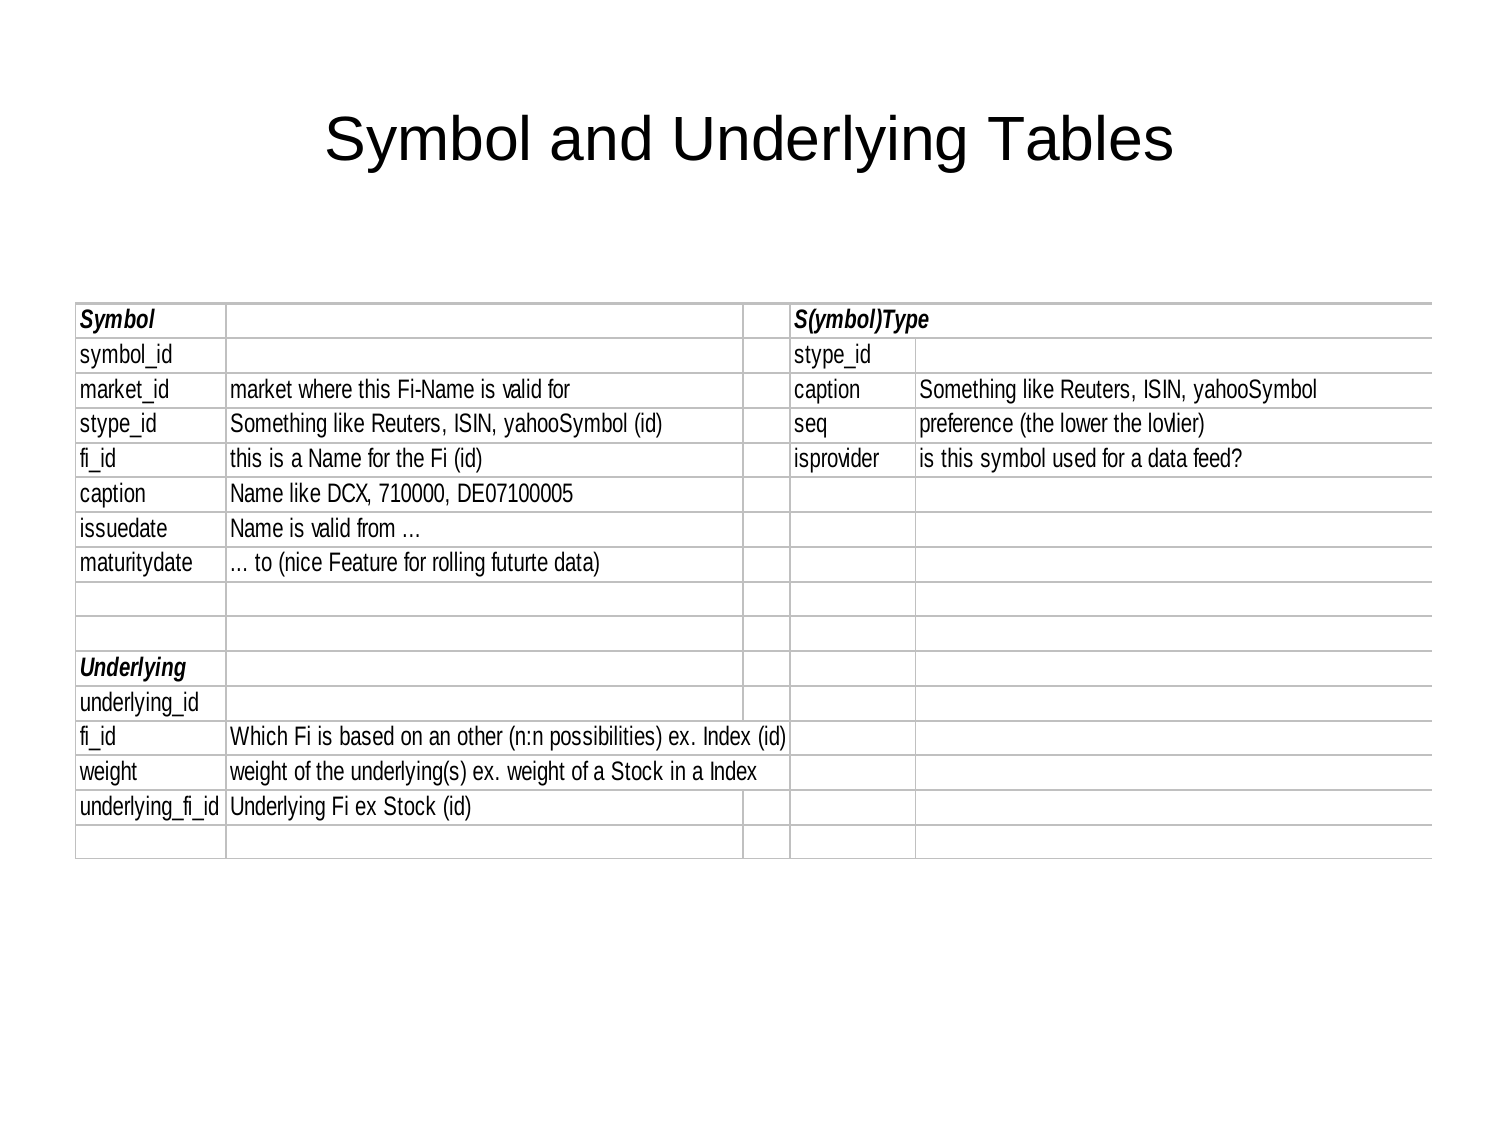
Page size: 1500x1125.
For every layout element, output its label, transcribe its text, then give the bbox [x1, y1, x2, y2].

chart [75, 302, 1434, 861]
title Symbol and Underlying Tables [75, 45, 1426, 233]
